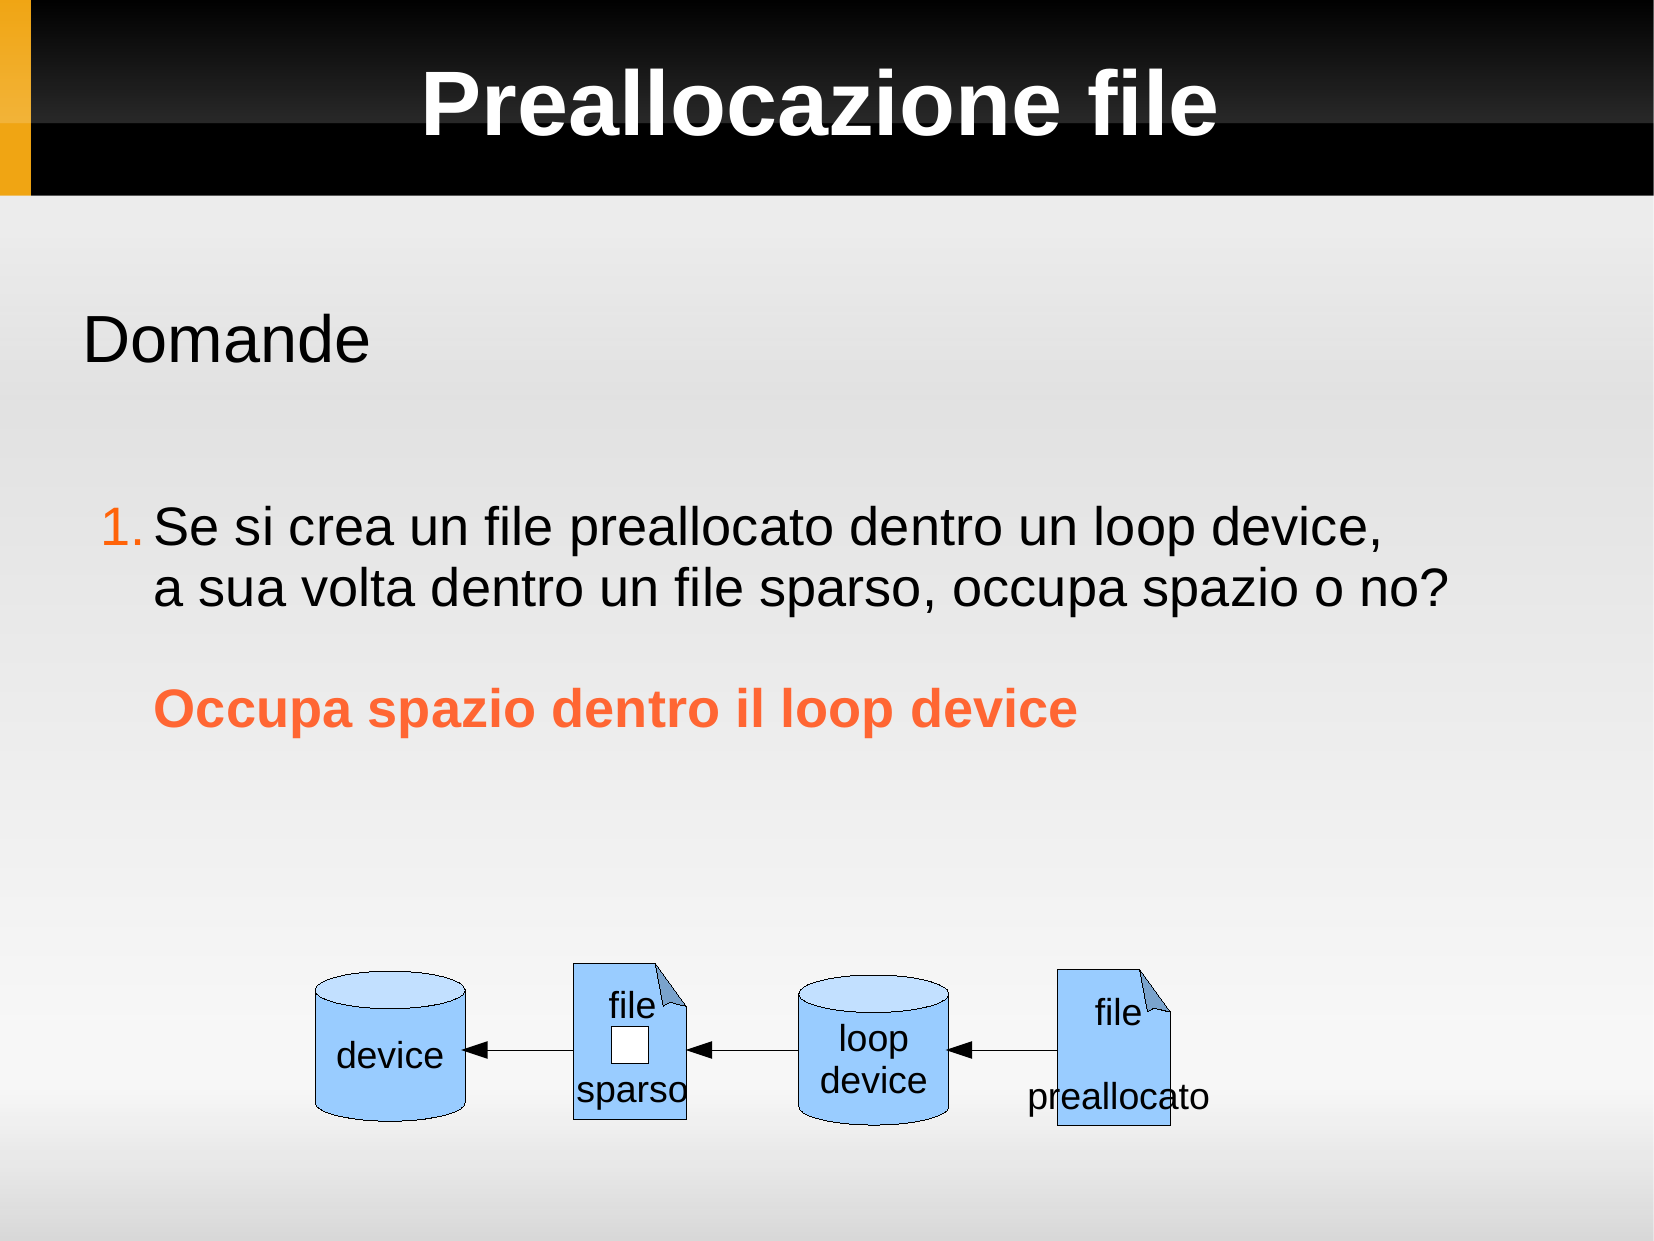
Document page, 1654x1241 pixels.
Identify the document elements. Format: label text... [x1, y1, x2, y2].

picture [0, 0, 1654, 1241]
text_box file preallocato [1012, 984, 1225, 1126]
list Domande Se si crea un file preallocato dentro un loop device, a sua volta dentro un file sparso, occupa spazio o no? Occupa spazio dentro il loop device [82, 302, 1571, 950]
text_box [573, 963, 666, 977]
text_box file sparso [561, 977, 704, 1119]
text_box loop device [798, 995, 949, 1126]
text_box [1057, 969, 1151, 984]
text_box device [315, 991, 466, 1122]
title Preallocazione file [76, 0, 1566, 208]
